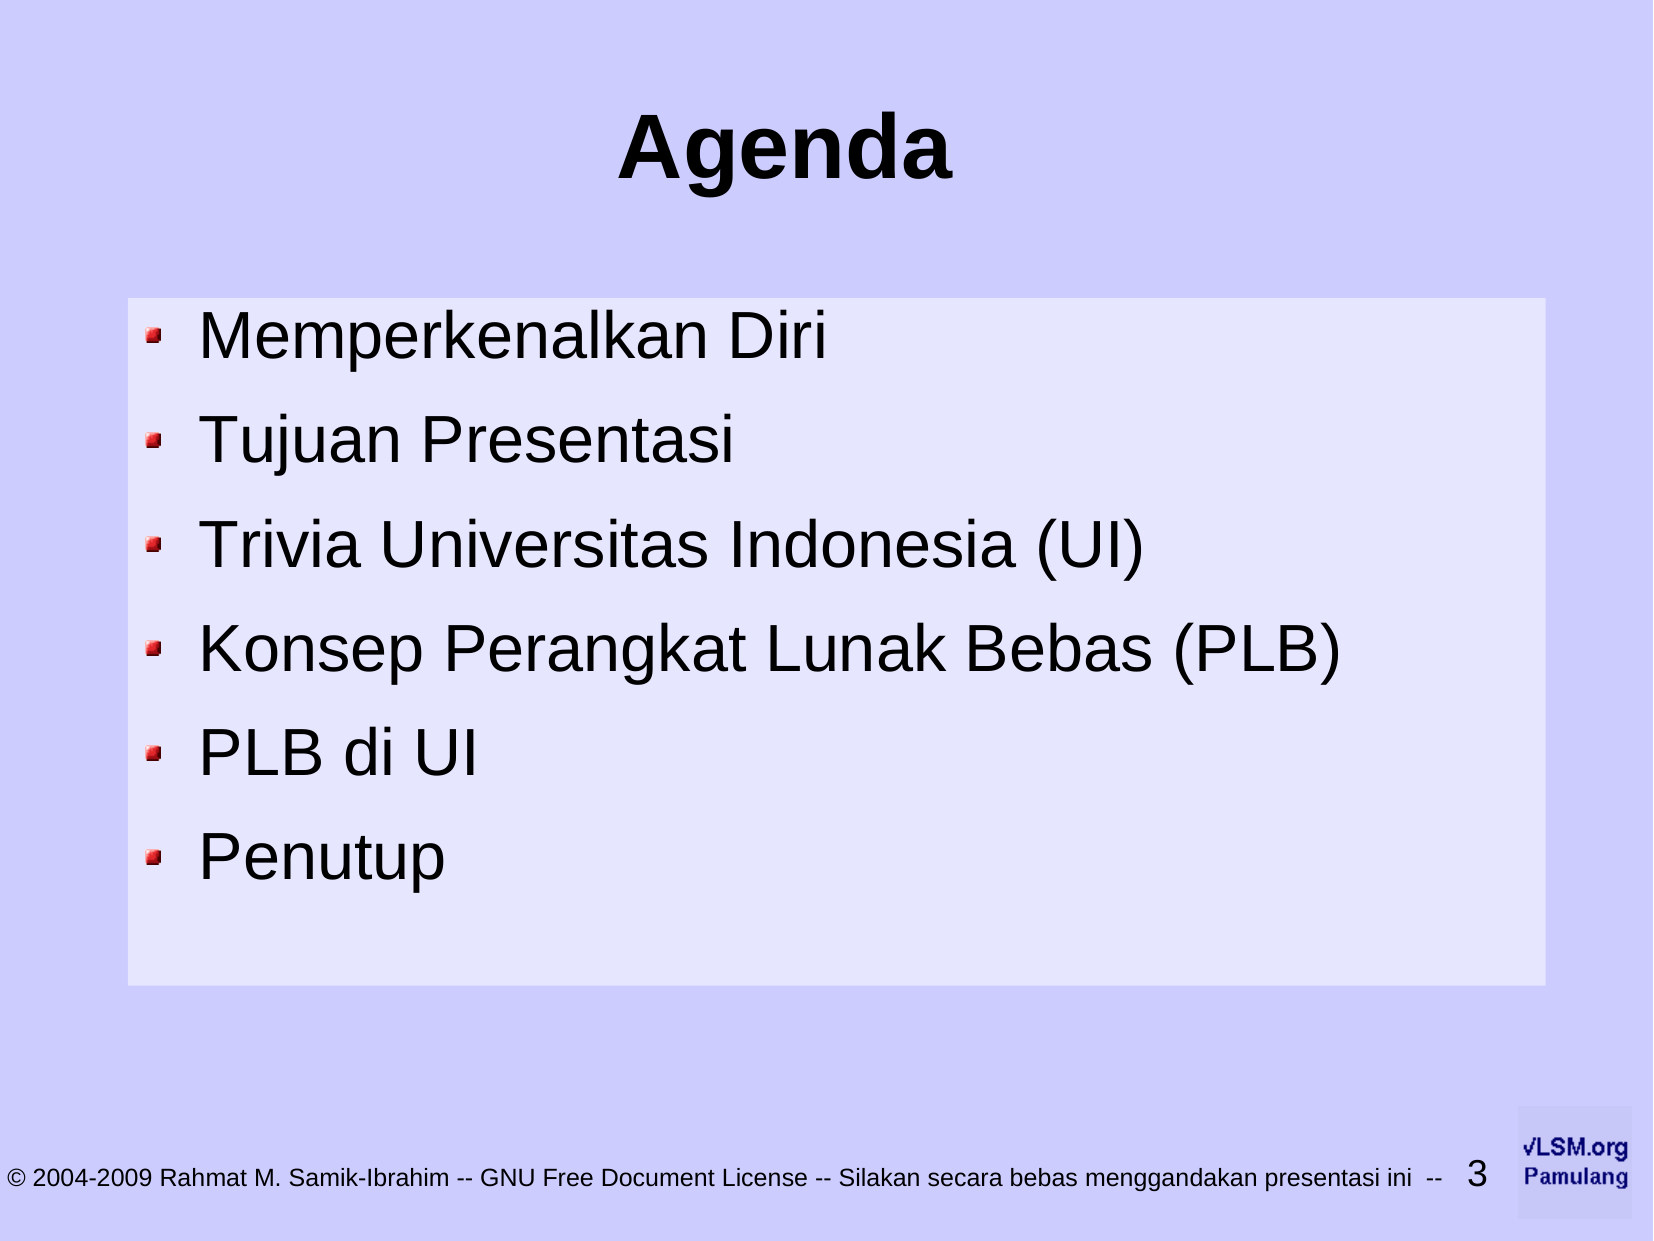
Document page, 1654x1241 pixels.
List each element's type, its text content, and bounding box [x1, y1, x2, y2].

title Agenda [40, 87, 1529, 206]
list Memperkenalkan Diri Tujuan Presentasi Trivia Universitas Indonesia (UI) Konsep Perangkat Lunak Bebas (PLB) PLB di UI Penutup [127, 298, 1546, 986]
picture [1518, 1106, 1632, 1219]
